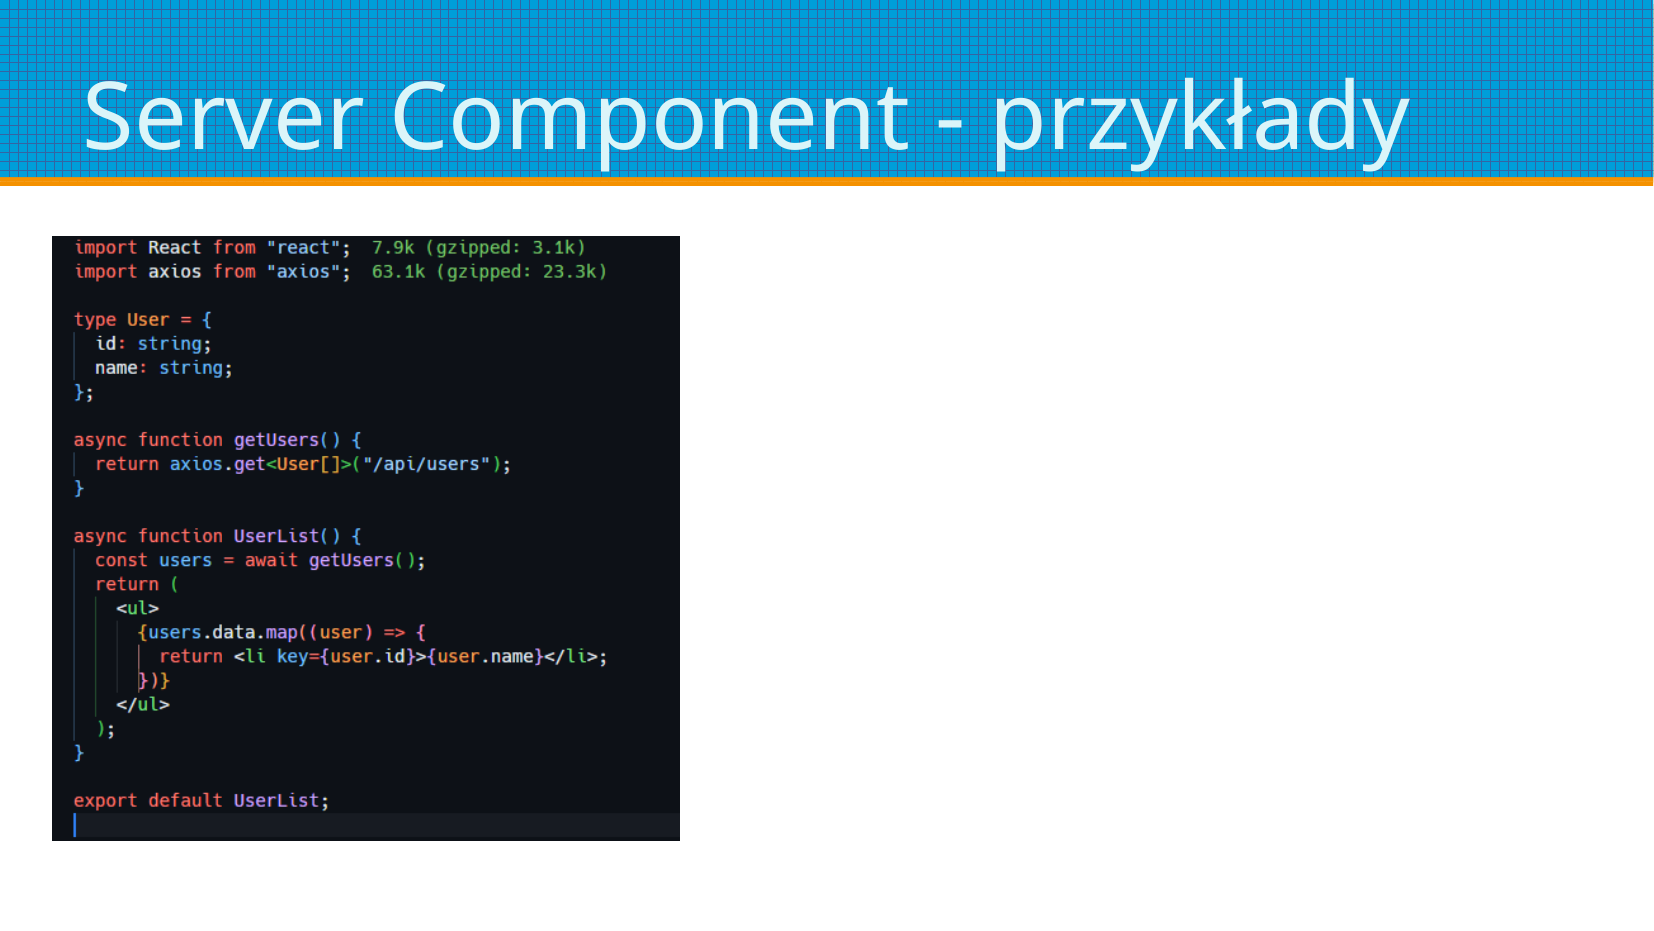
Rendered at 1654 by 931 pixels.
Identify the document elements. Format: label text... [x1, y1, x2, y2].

title Server Component - przykłady [82, 14, 1571, 178]
picture [52, 236, 680, 841]
